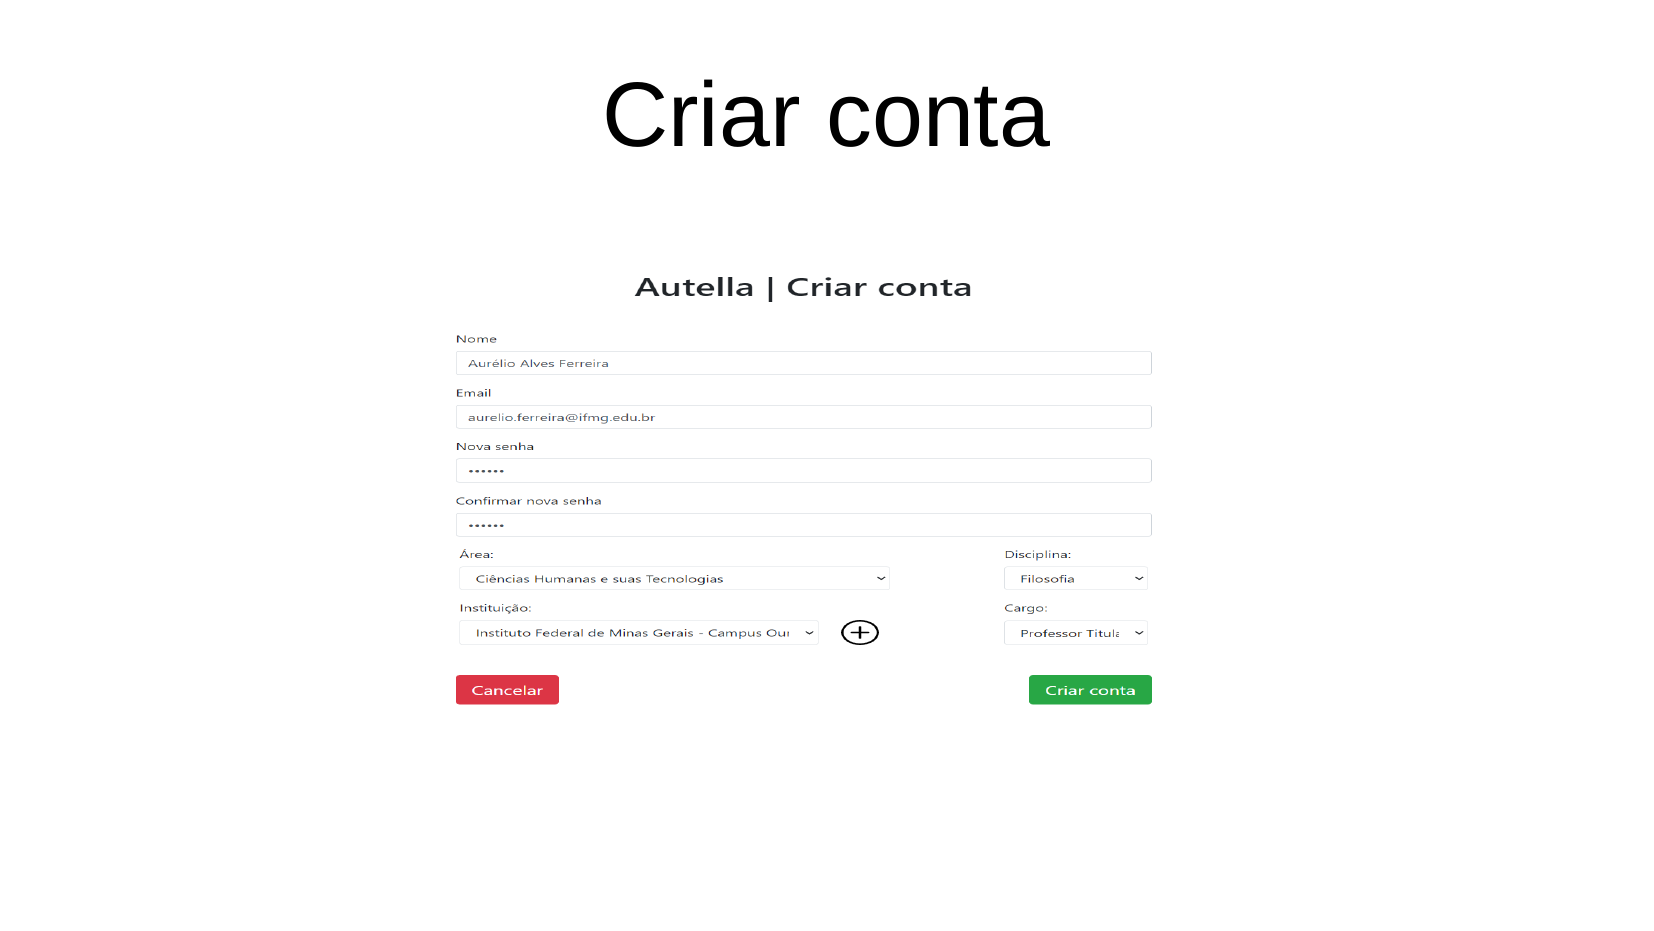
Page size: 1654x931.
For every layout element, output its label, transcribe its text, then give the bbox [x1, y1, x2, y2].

title Criar conta [82, 37, 1571, 193]
picture [82, 217, 1571, 758]
